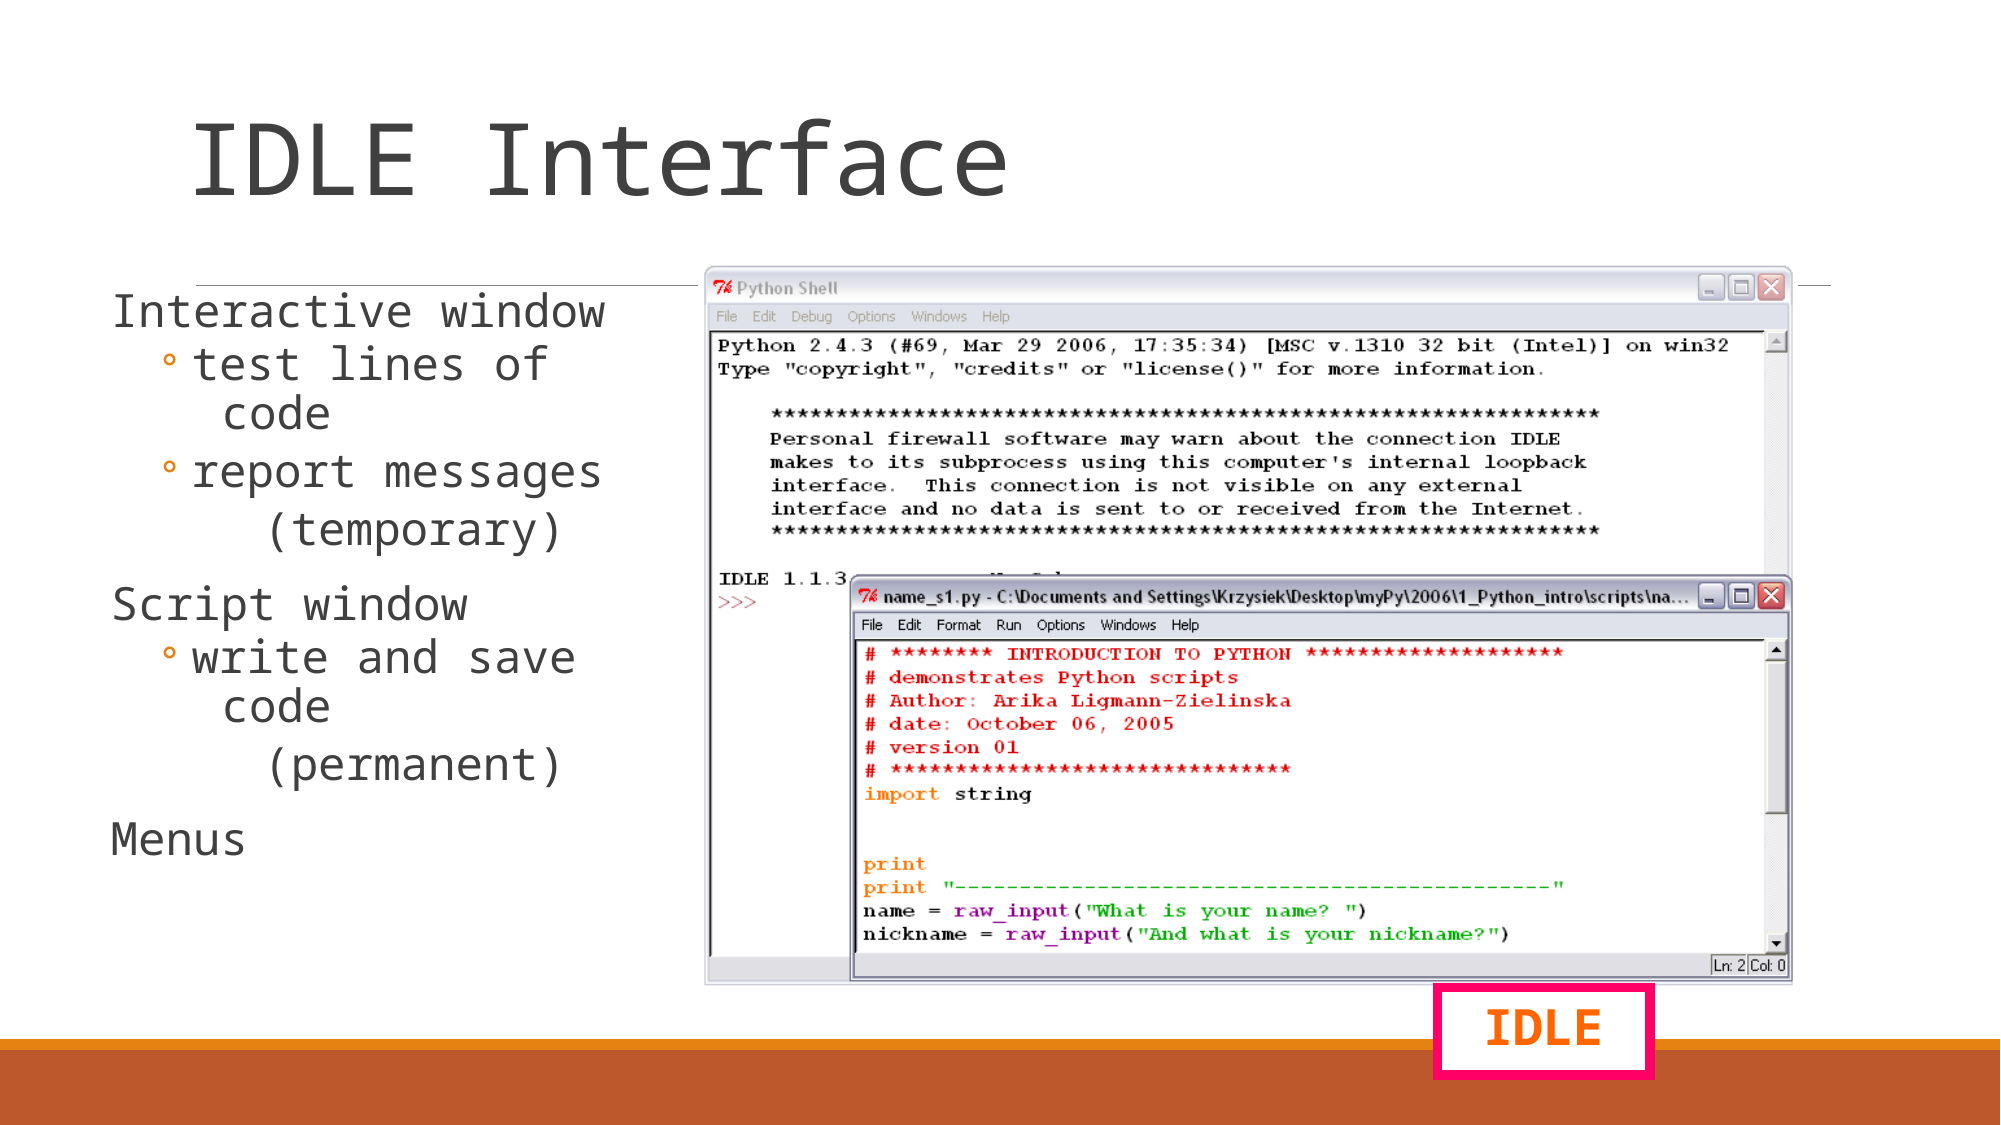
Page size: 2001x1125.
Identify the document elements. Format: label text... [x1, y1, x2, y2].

list Interactive window test lines of code report messages (temporary) Script window write and save code (permanent) Menus [95, 279, 638, 1100]
text_box IDLE [1438, 988, 1650, 1075]
picture [698, 262, 1798, 988]
title IDLE Interface [169, 92, 1920, 224]
